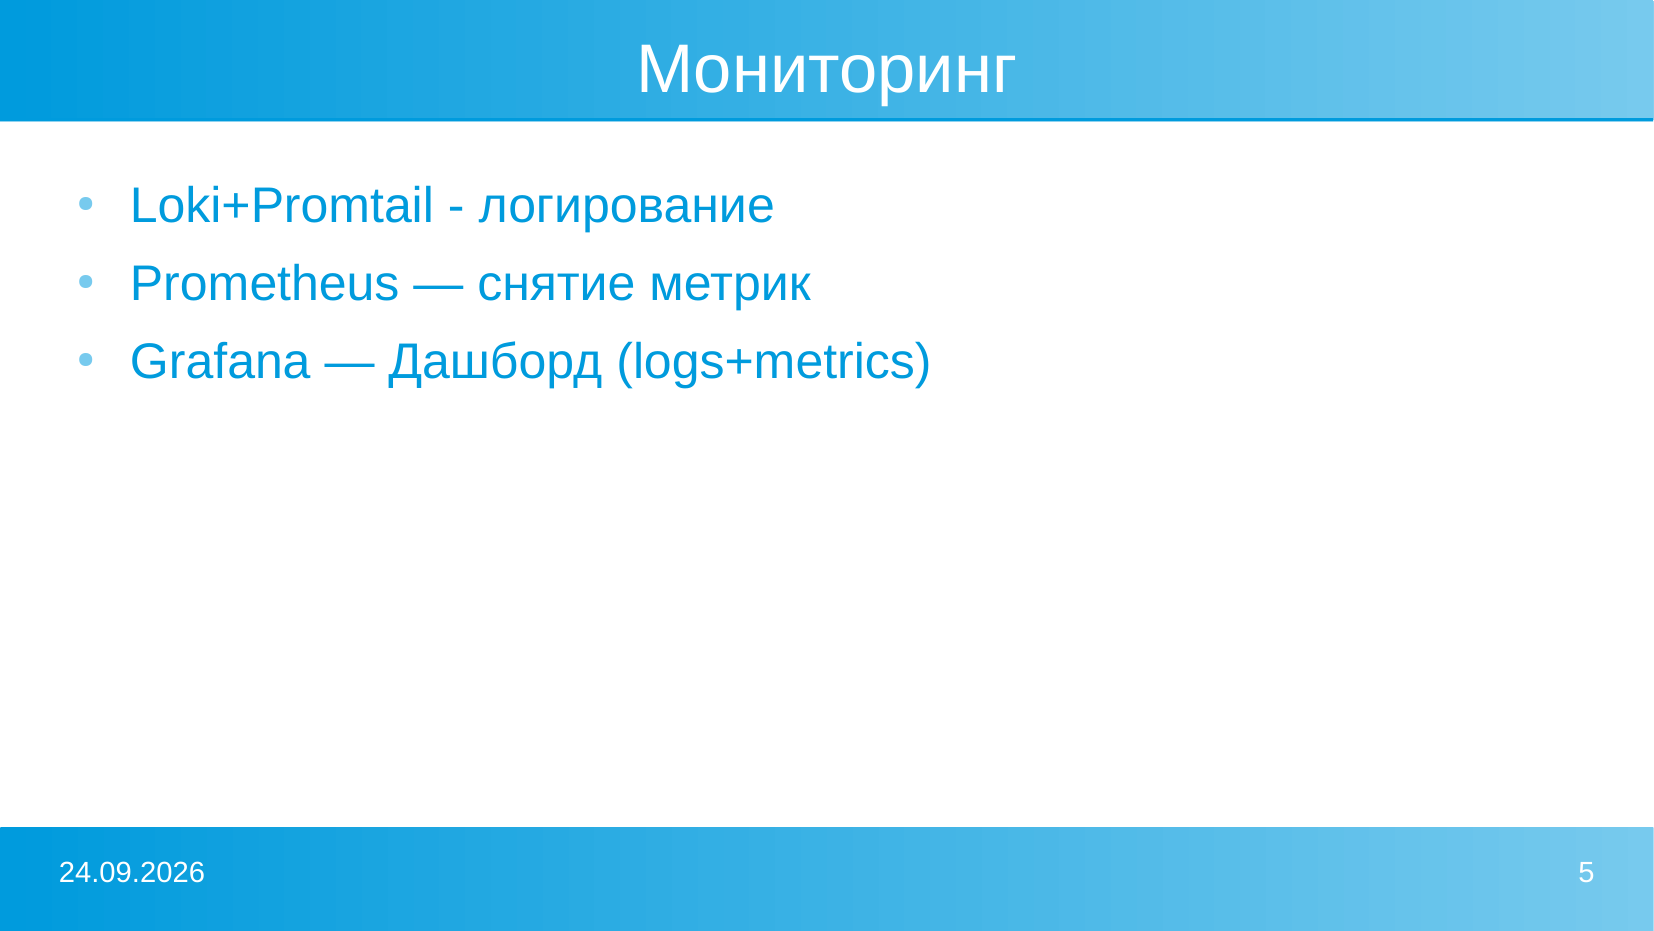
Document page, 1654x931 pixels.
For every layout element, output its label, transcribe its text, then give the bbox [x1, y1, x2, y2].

list Loki+Promtail - логирование Prometheus — снятие метрик Grafana — Дашборд (logs+metrics) [59, 177, 1595, 768]
title Мониторинг [59, 29, 1595, 108]
